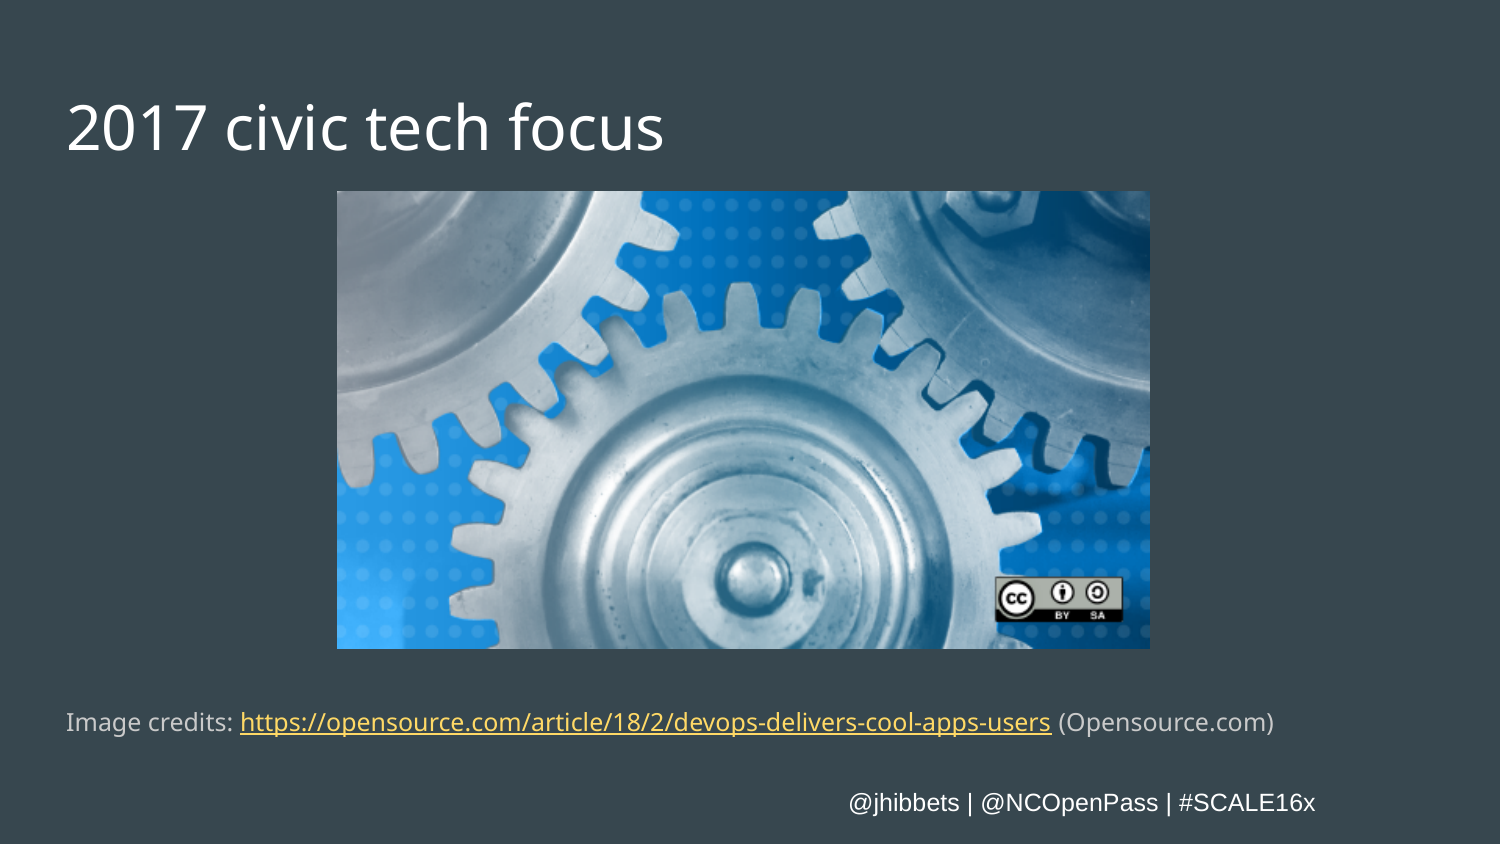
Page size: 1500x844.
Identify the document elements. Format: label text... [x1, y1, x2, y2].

title 2017 civic tech focus [51, 72, 1449, 167]
picture [337, 191, 1150, 649]
text_box Image credits: https://opensource.com/article/18/2/devops-delivers-cool-apps-users (Opensource.com) [51, 686, 1449, 750]
